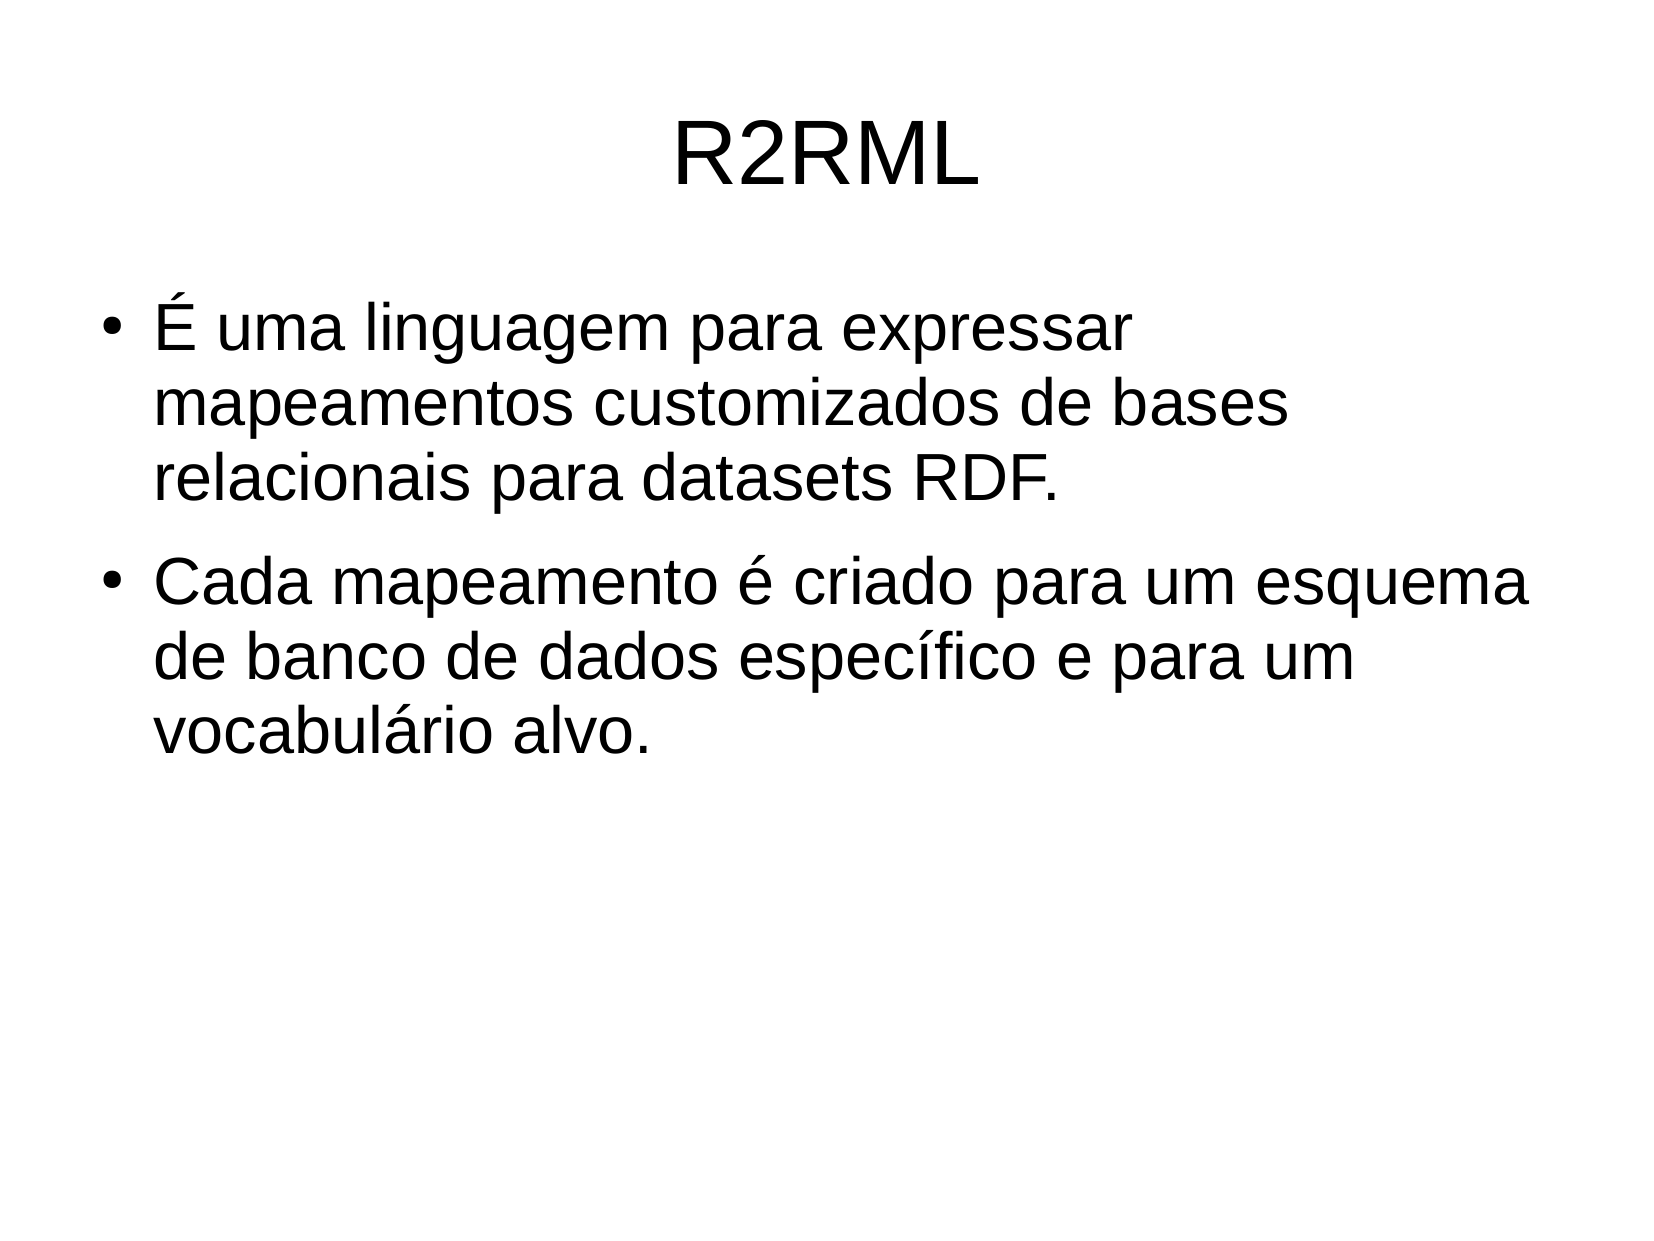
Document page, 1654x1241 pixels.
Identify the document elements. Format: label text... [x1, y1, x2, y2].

title R2RML [82, 56, 1571, 250]
list É uma linguagem para expressar mapeamentos customizados de bases relacionais para datasets RDF. Cada mapeamento é criado para um esquema de banco de dados específico e para um vocabulário alvo. [82, 290, 1571, 1094]
